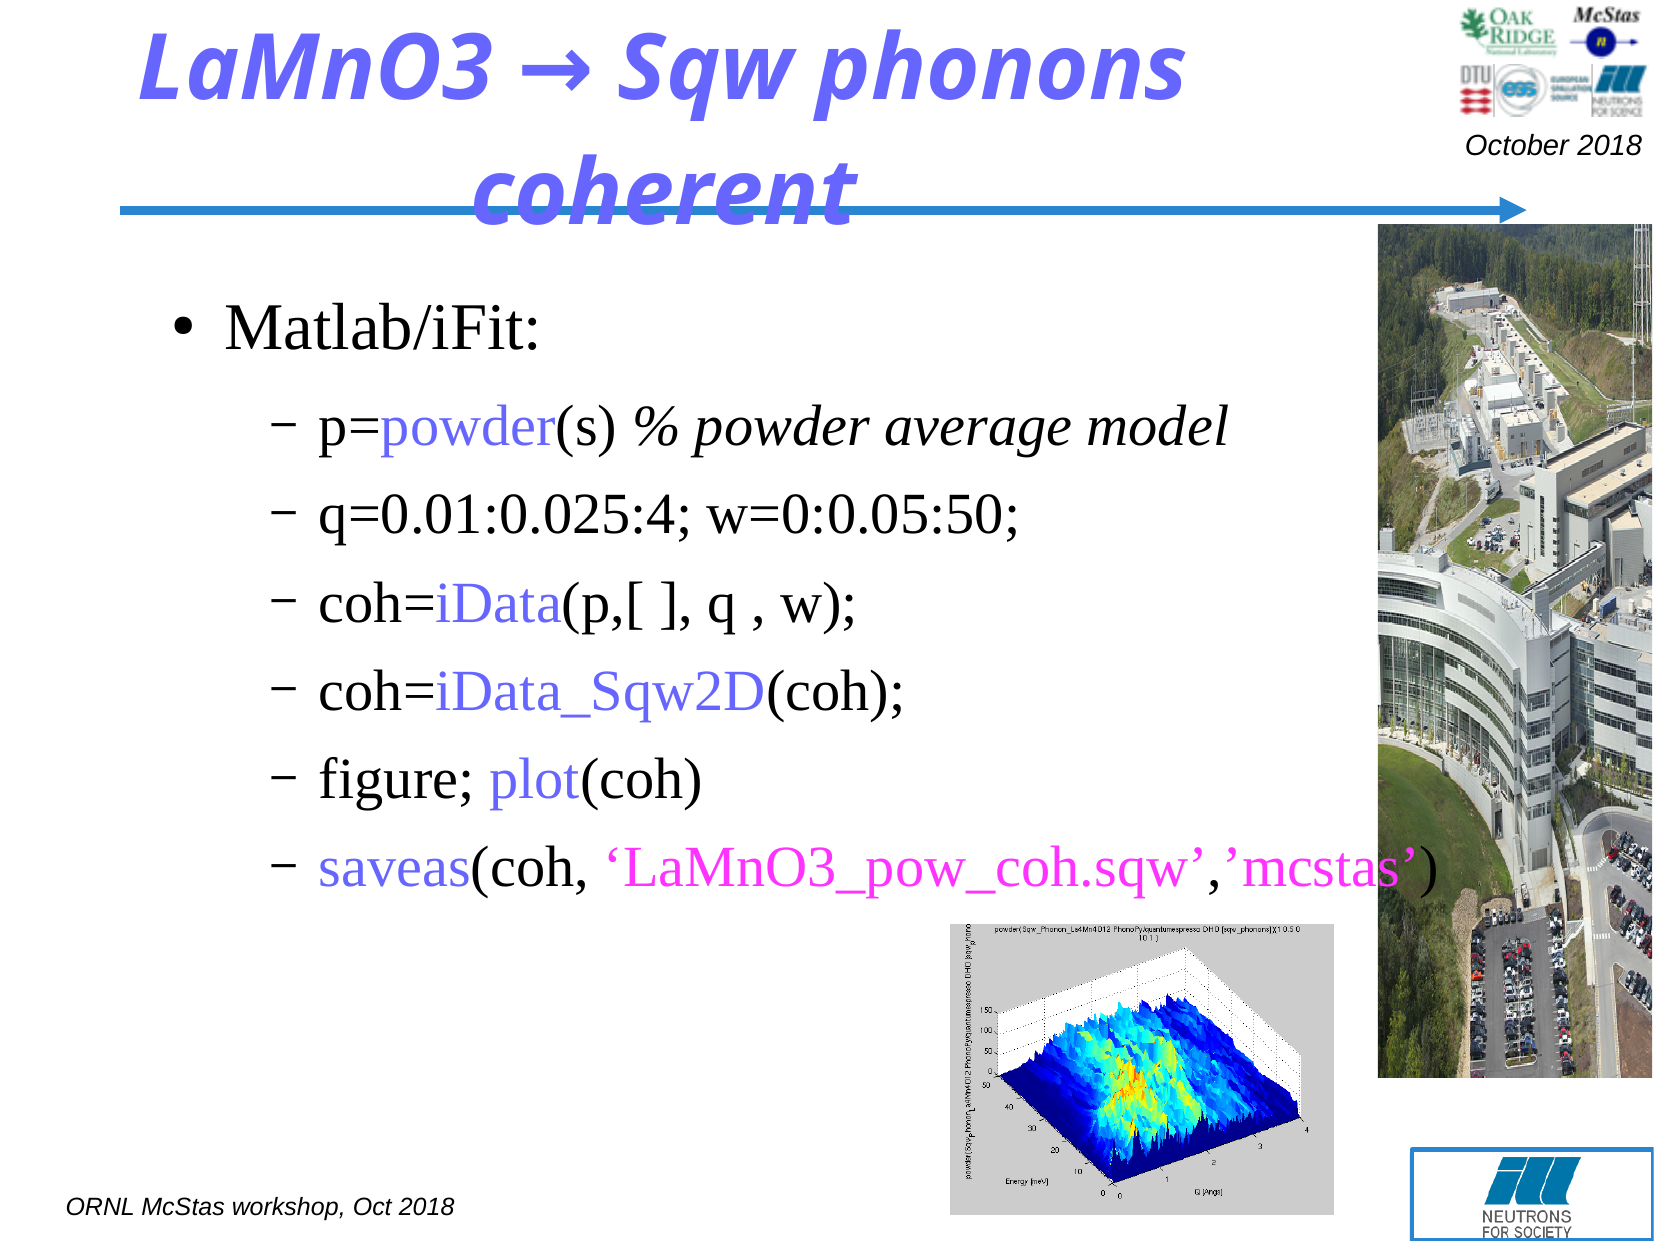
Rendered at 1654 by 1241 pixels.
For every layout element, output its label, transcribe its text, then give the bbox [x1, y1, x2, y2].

picture [1479, 1153, 1583, 1241]
picture [950, 924, 1334, 1215]
list Matlab/iFit: p=powder(s) % powder average model q=0.01:0.025:4; w=0:0.05:50; coh=iData(p,[ ], q , w); coh=iData_Sqw2D(coh); figure; plot(coh) saveas(coh, ‘LaMnO3_pow_coh.sqw’,’mcstas’) [82, 290, 1571, 1010]
picture [1377, 224, 1653, 1078]
title LaMnO3 → Sqw phonons coherent [0, 8, 1328, 245]
picture [1459, 64, 1649, 117]
picture [1458, 6, 1650, 59]
